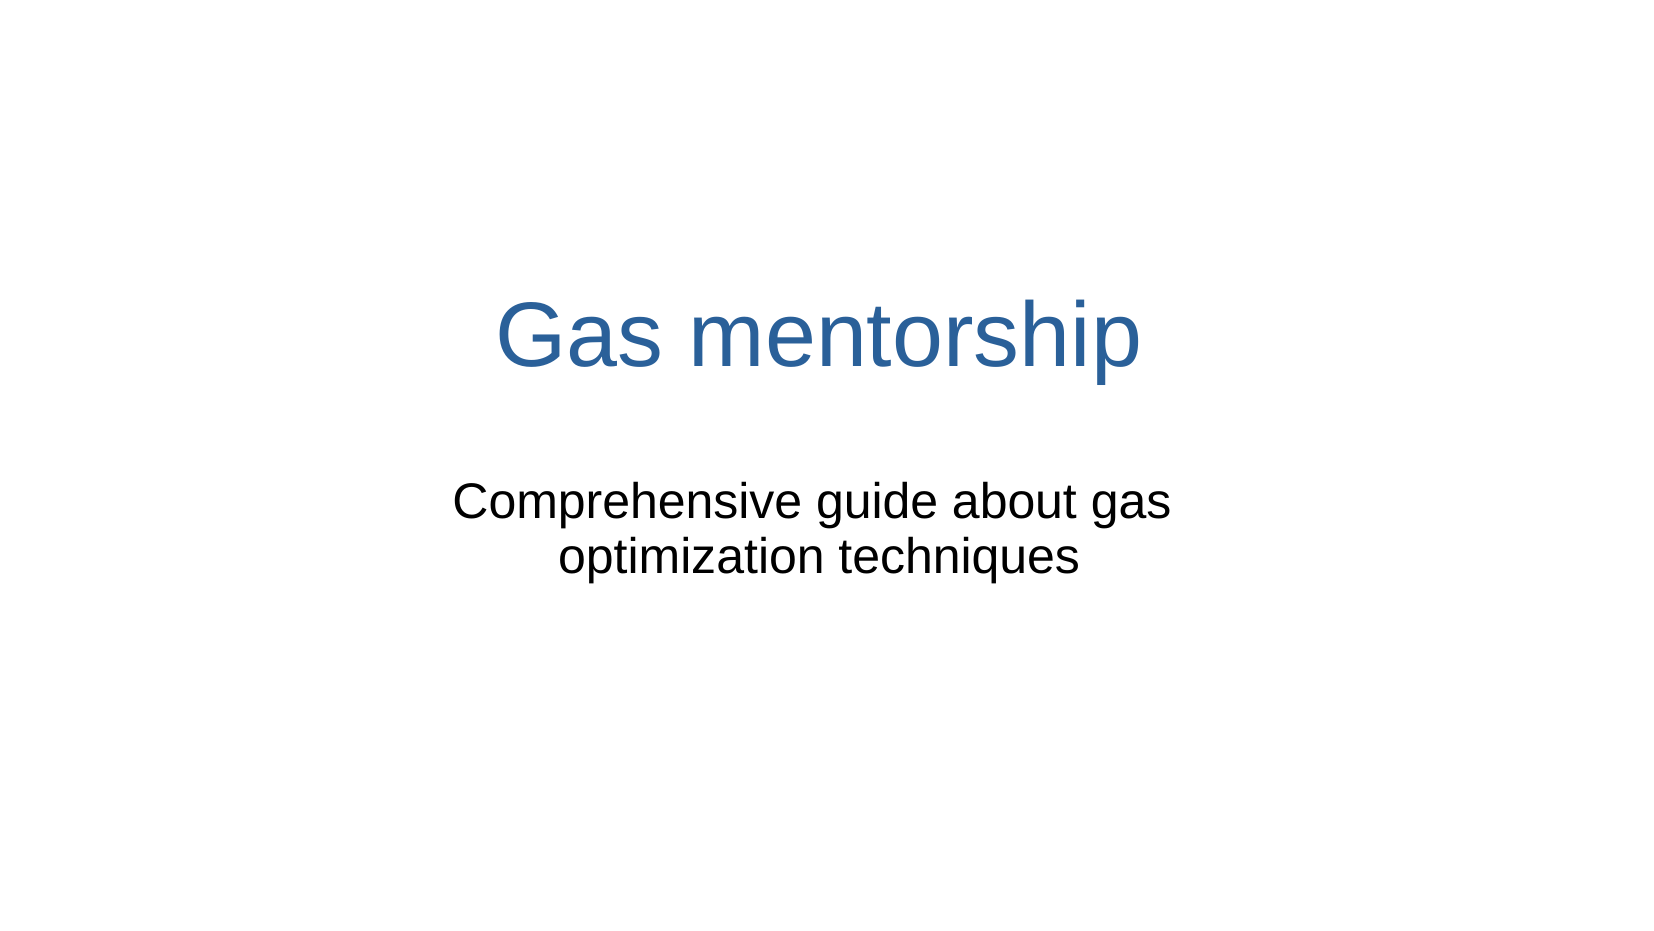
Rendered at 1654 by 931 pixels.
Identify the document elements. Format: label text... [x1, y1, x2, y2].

subtitle Comprehensive guide about gas optimization techniques [75, 412, 1564, 645]
title Gas mentorship [75, 257, 1564, 412]
